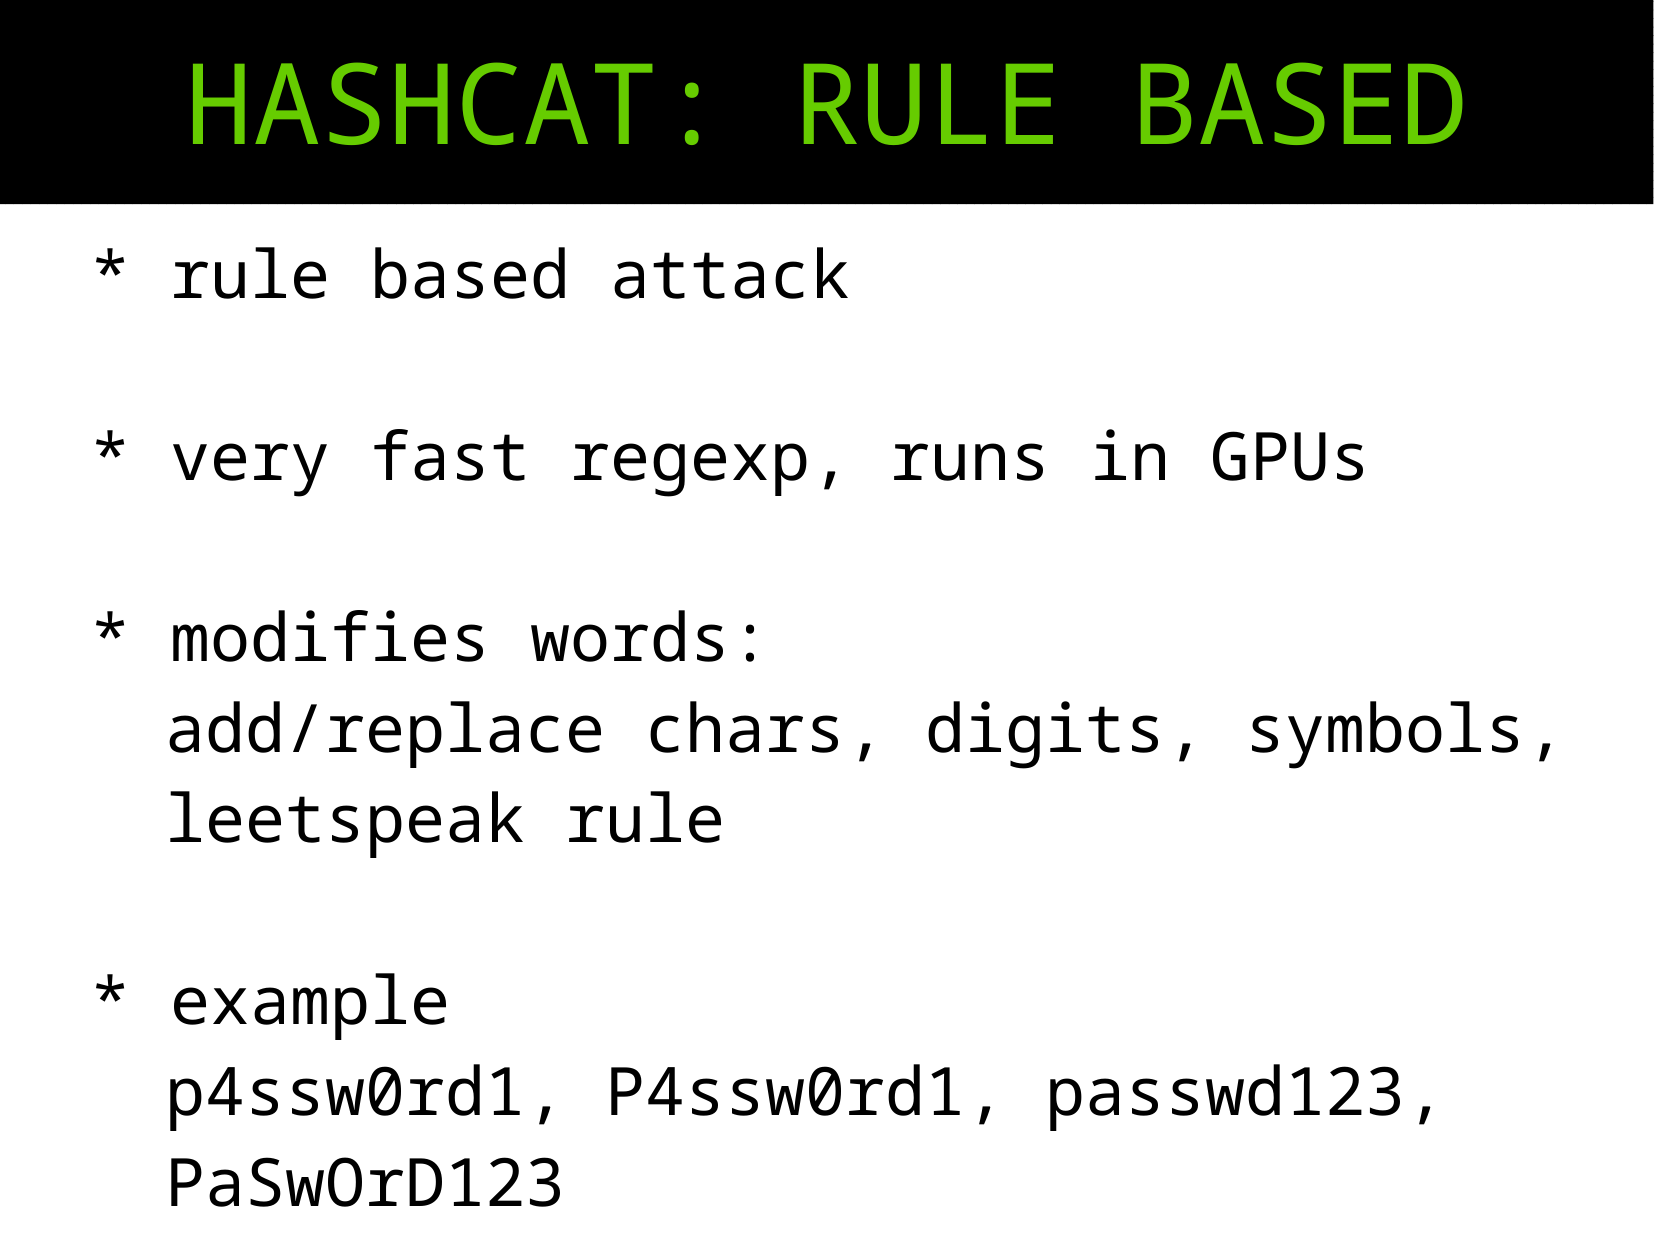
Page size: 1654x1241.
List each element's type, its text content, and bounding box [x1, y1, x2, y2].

title HASHCAT: RULE BASED [0, 0, 1654, 205]
subtitle * rule based attack * very fast regexp, runs in GPUs * modifies words: add/replace chars, digits, symbols, leetspeak rule * example p4ssw0rd1, P4ssw0rd1, passwd123, PaSwOrD123 [90, 261, 1621, 1192]
